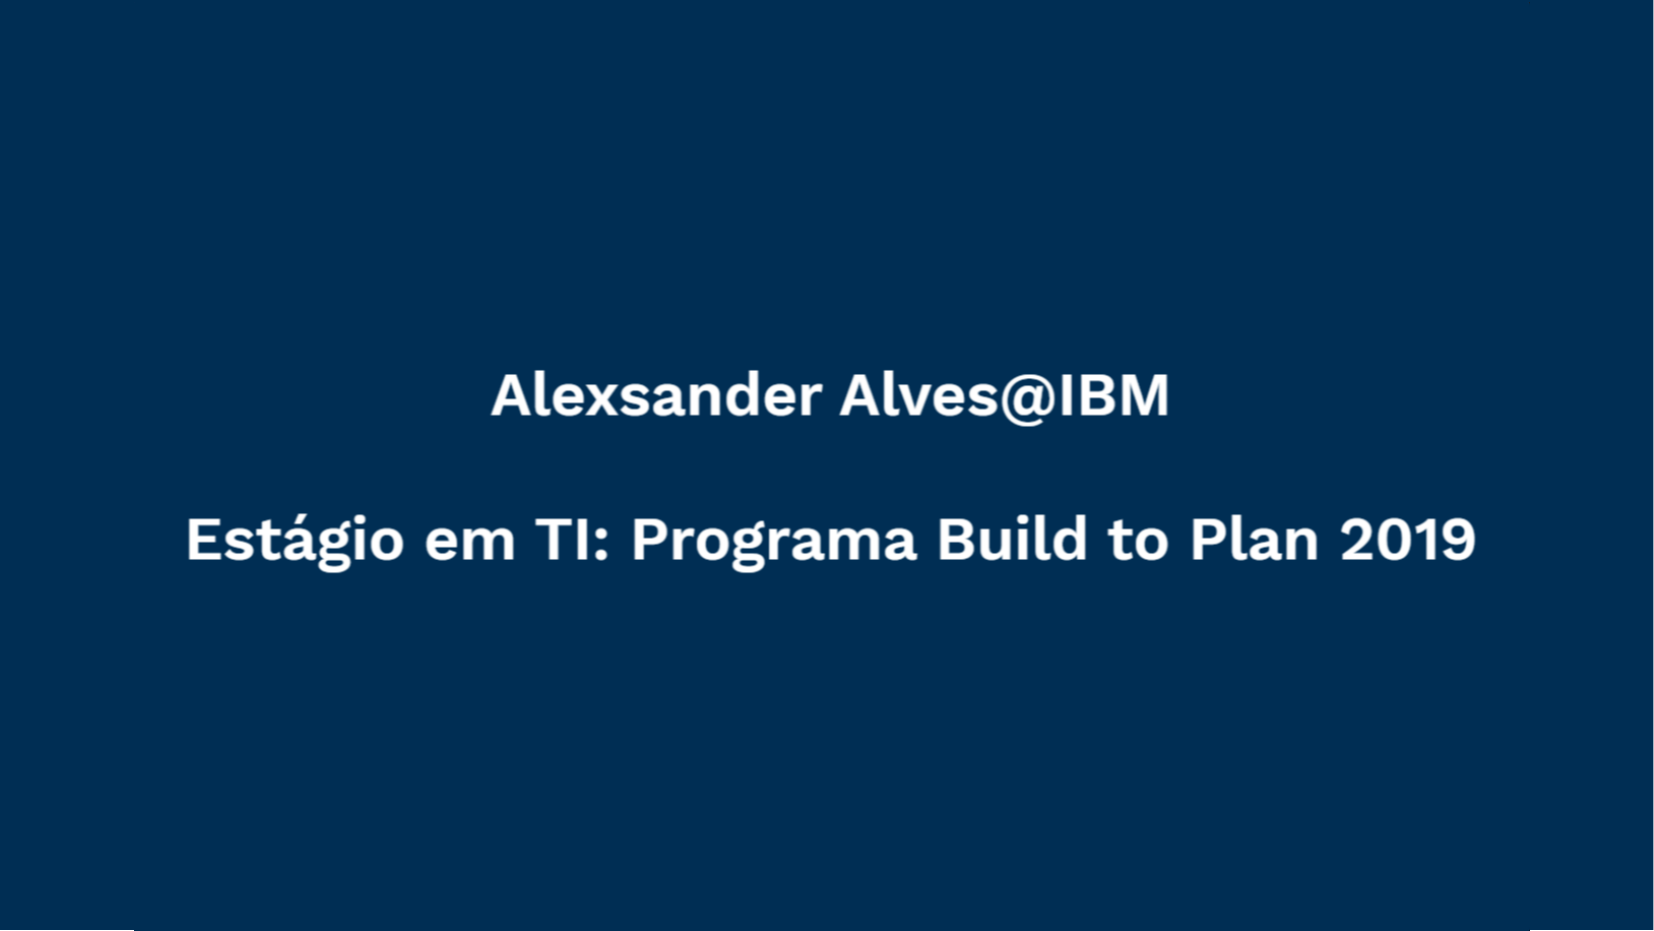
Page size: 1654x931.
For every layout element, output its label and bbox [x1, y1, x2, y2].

picture [134, 2, 1530, 931]
